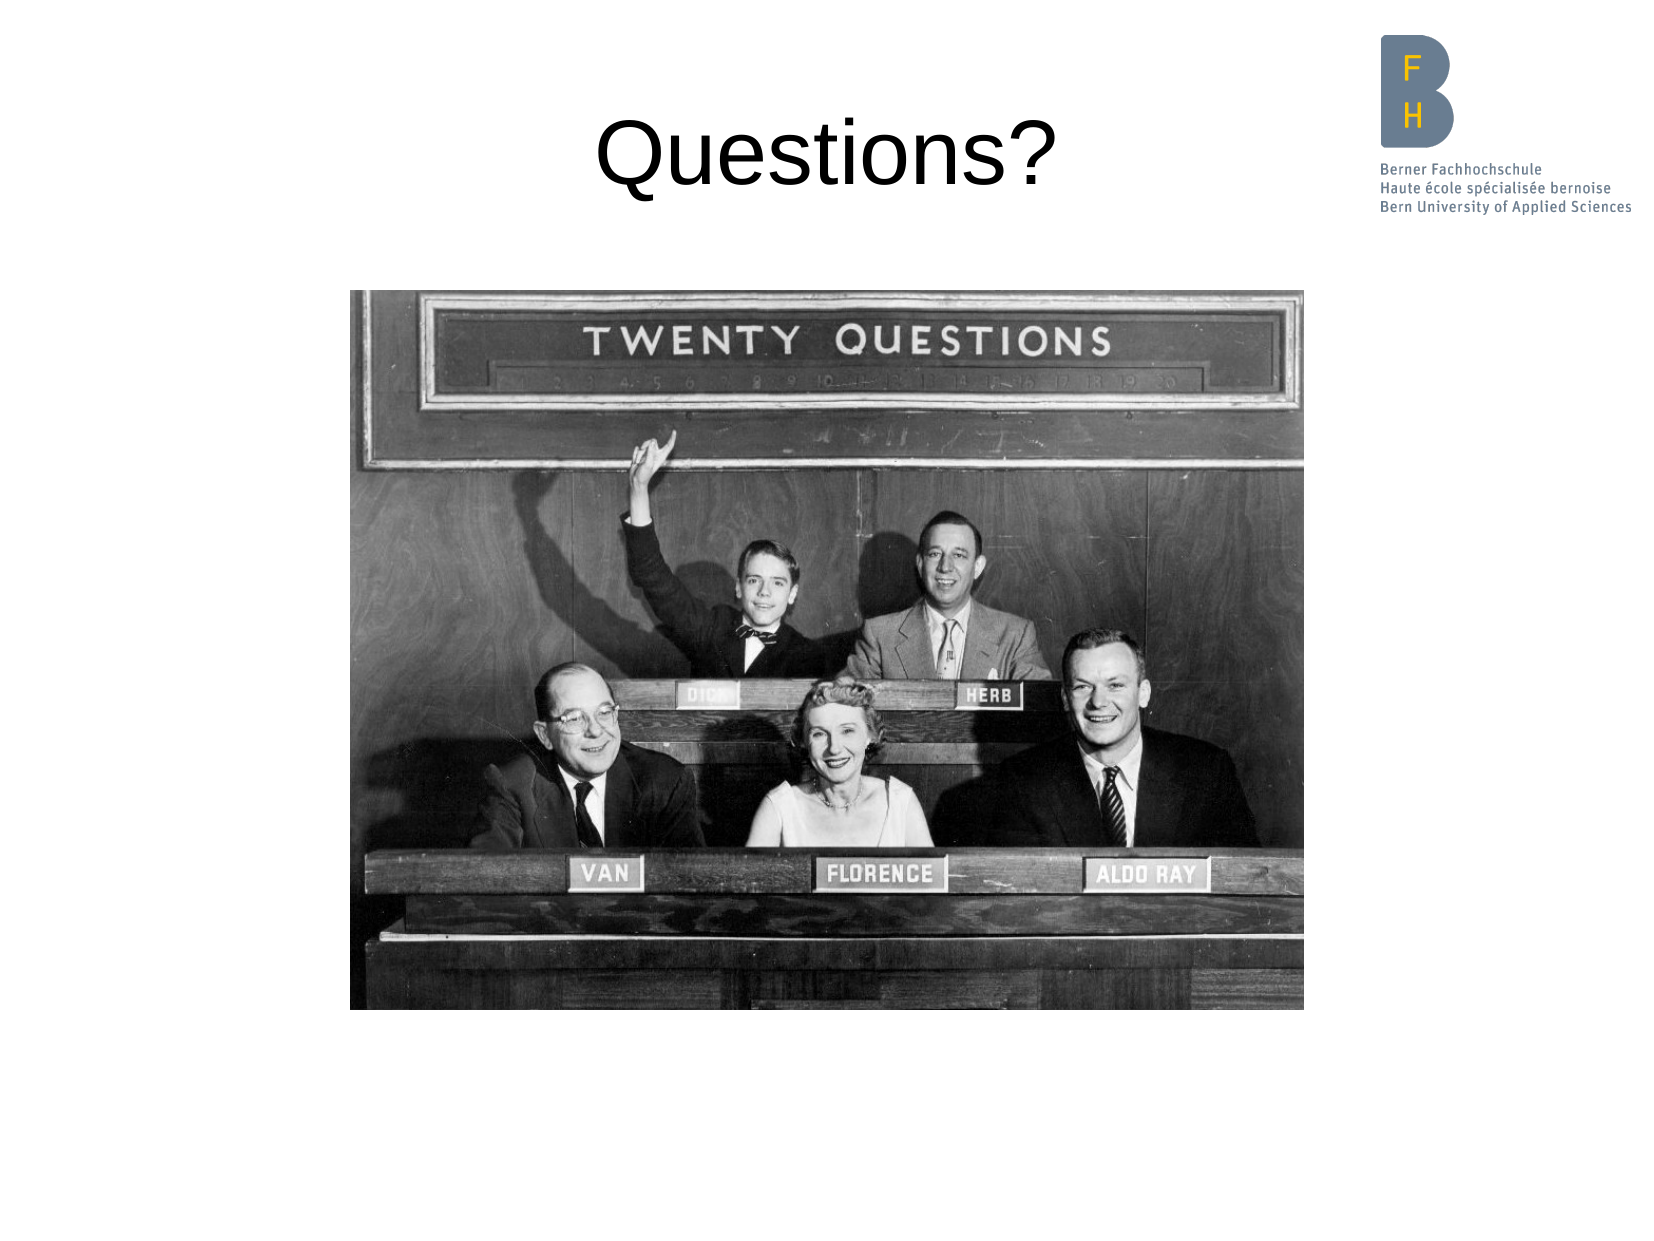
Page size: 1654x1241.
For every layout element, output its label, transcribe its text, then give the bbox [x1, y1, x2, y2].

picture [350, 290, 1304, 1010]
picture [1381, 35, 1631, 215]
title Questions? [82, 49, 1571, 257]
